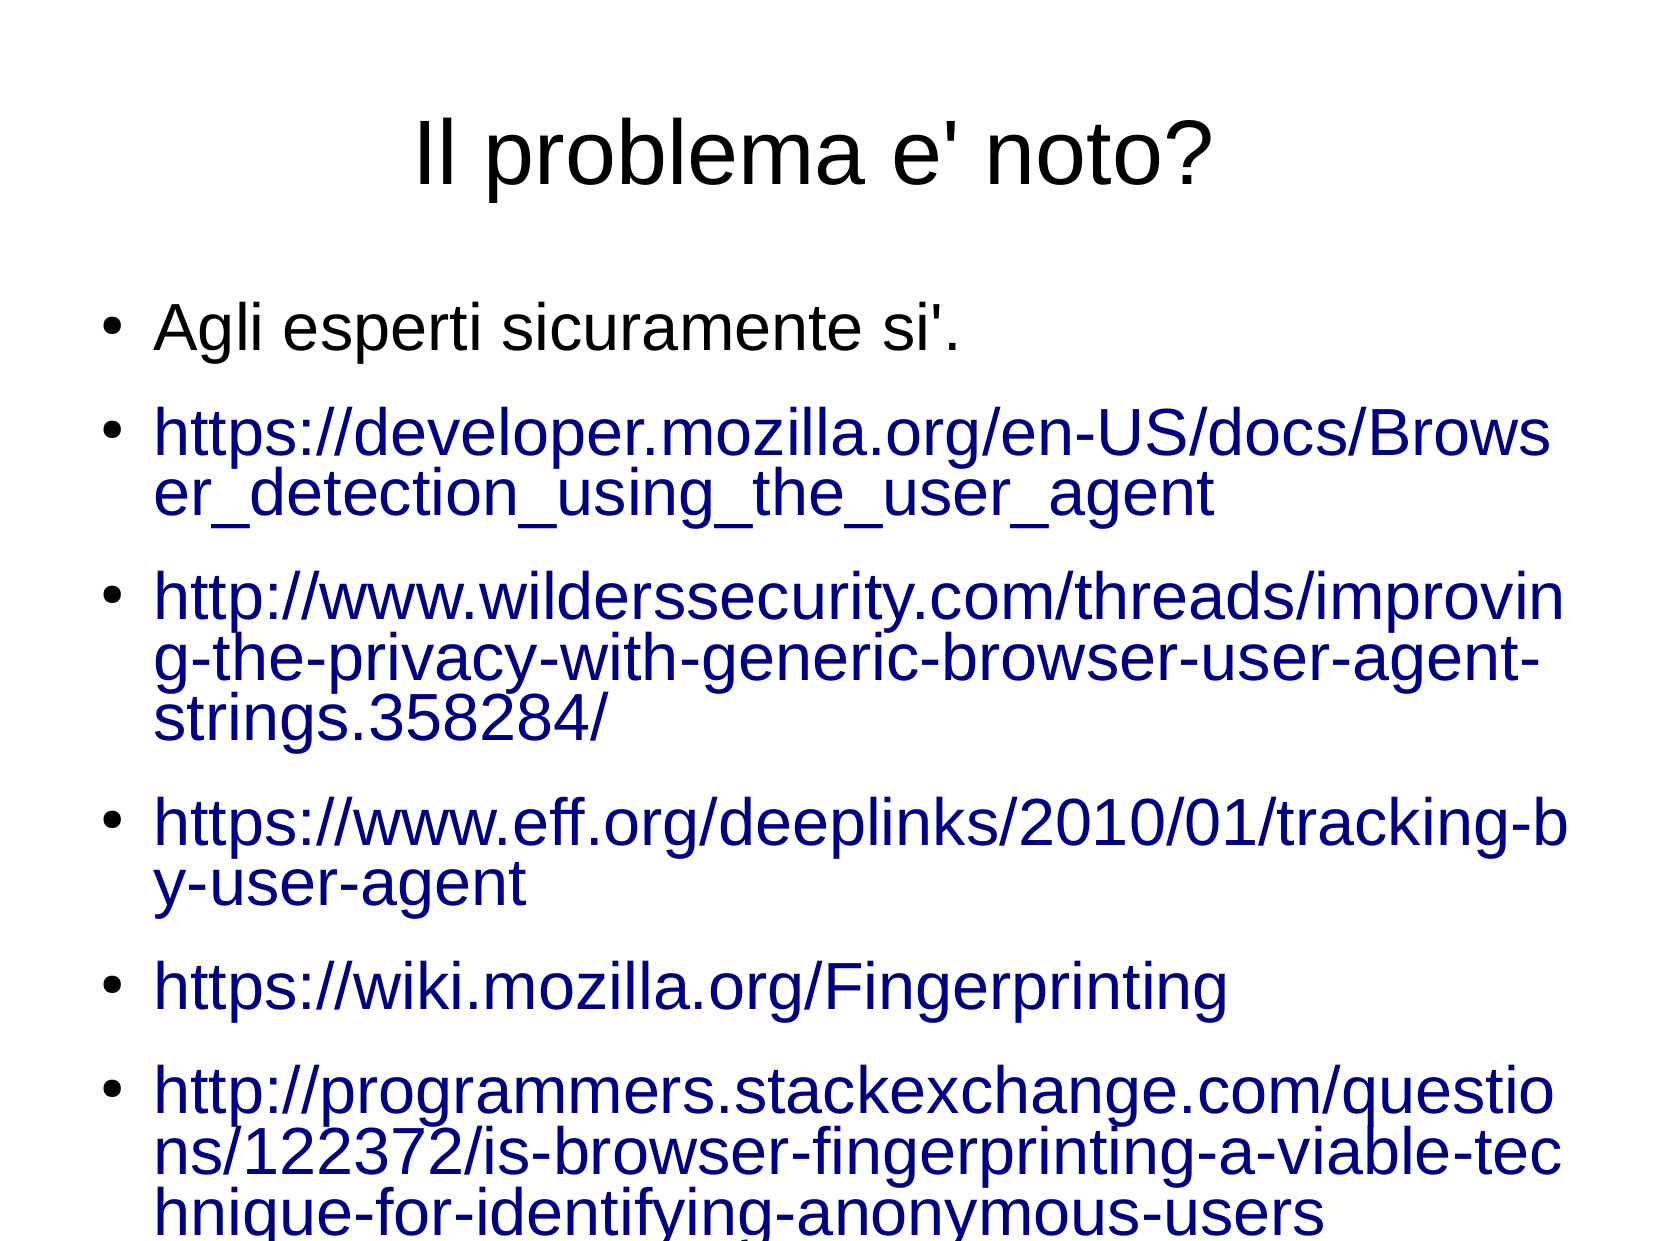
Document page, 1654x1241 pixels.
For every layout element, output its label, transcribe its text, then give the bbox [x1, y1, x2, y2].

list Agli esperti sicuramente si'. https://developer.mozilla.org/en-US/docs/Browser_detection_using_the_user_agent http://www.wilderssecurity.com/threads/improving-the-privacy-with-generic-browser-user-agent-strings.358284/ https://www.eff.org/deeplinks/2010/01/tracking-by-user-agent https://wiki.mozilla.org/Fingerprinting http://programmers.stackexchange.com/questions/122372/is-browser-fingerprinting-a-viable-technique-for-identifying-anonymous-users https://www.browserleaks.com/canvas [82, 290, 1571, 1010]
title Il problema e' noto? [82, 49, 1571, 257]
